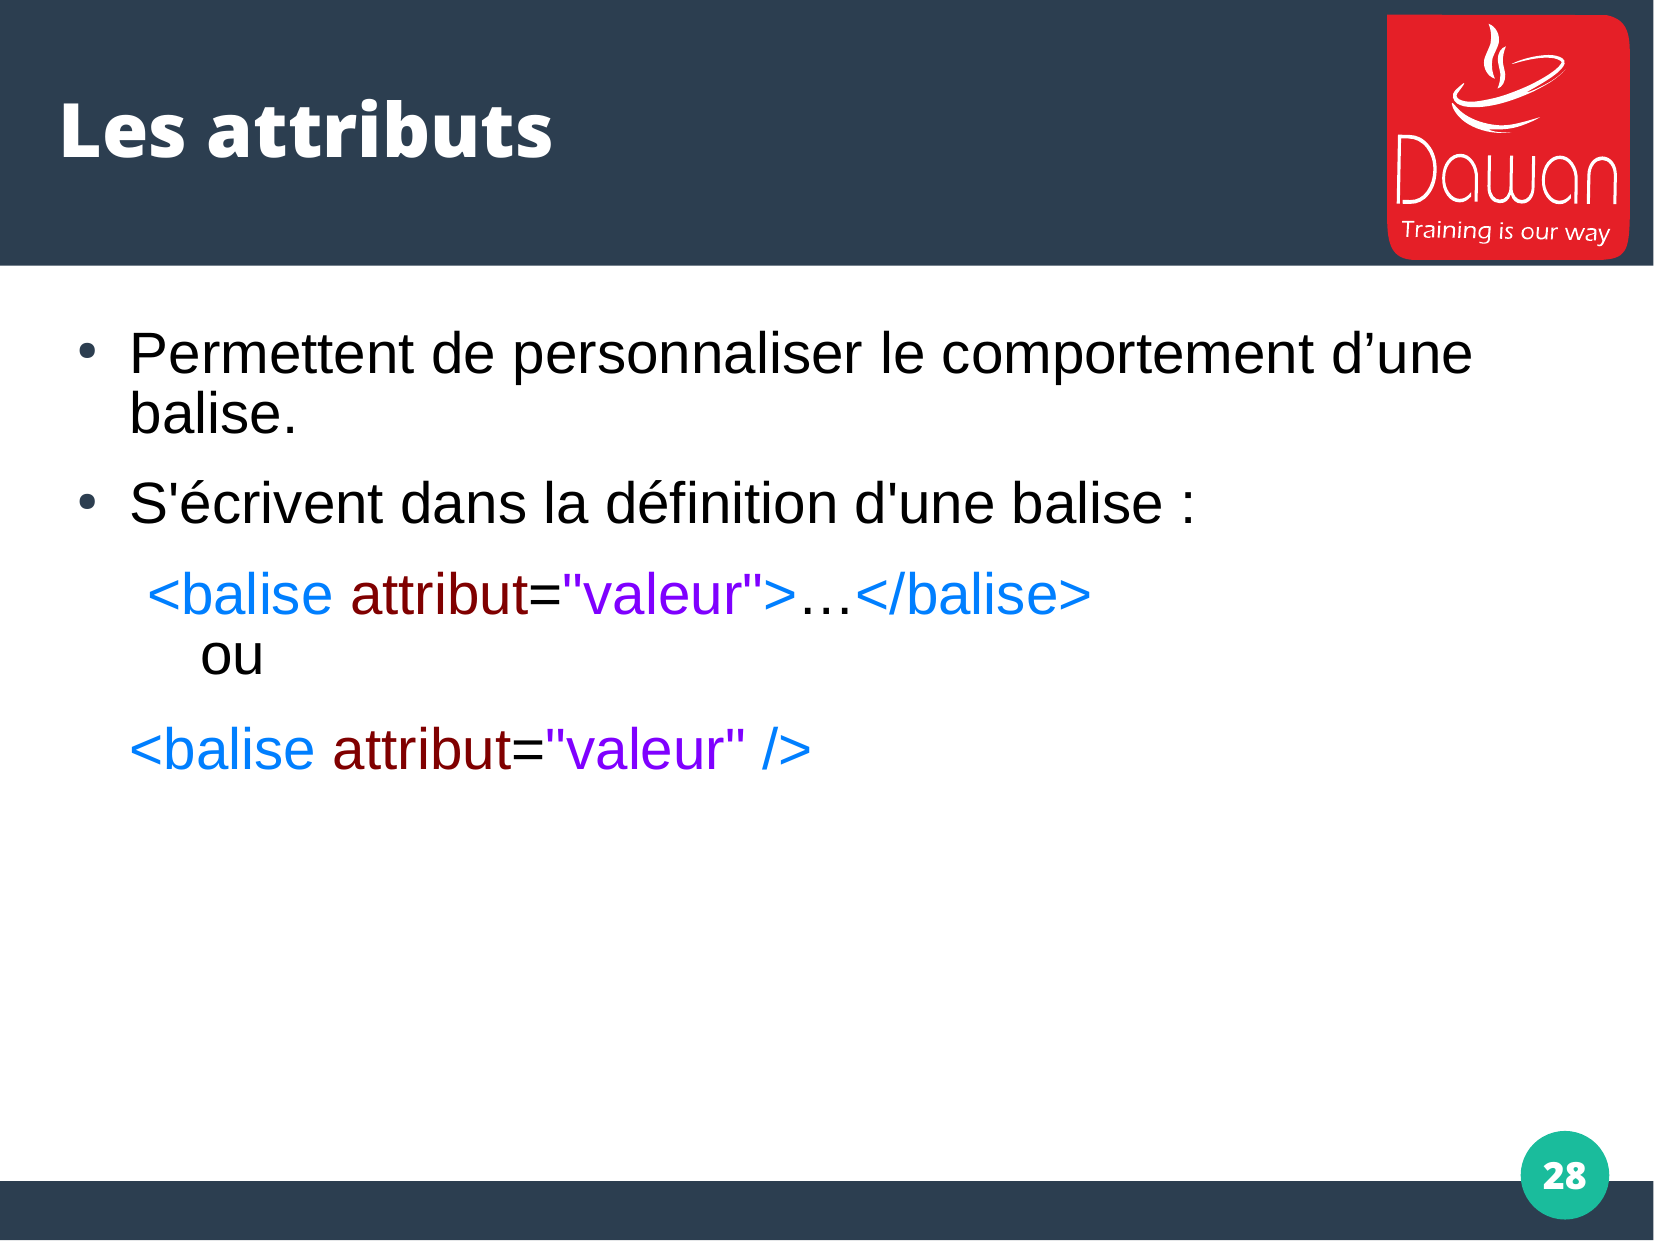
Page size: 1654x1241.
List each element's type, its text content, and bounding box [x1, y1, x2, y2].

title Les attributs [59, 49, 1387, 207]
list Permettent de personnaliser le comportement d’une balise. S'écrivent dans la définition d'une balise : <balise attribut="valeur">…</balise> ou <balise attribut="valeur" /> [59, 324, 1595, 1152]
picture [1387, 14, 1630, 260]
